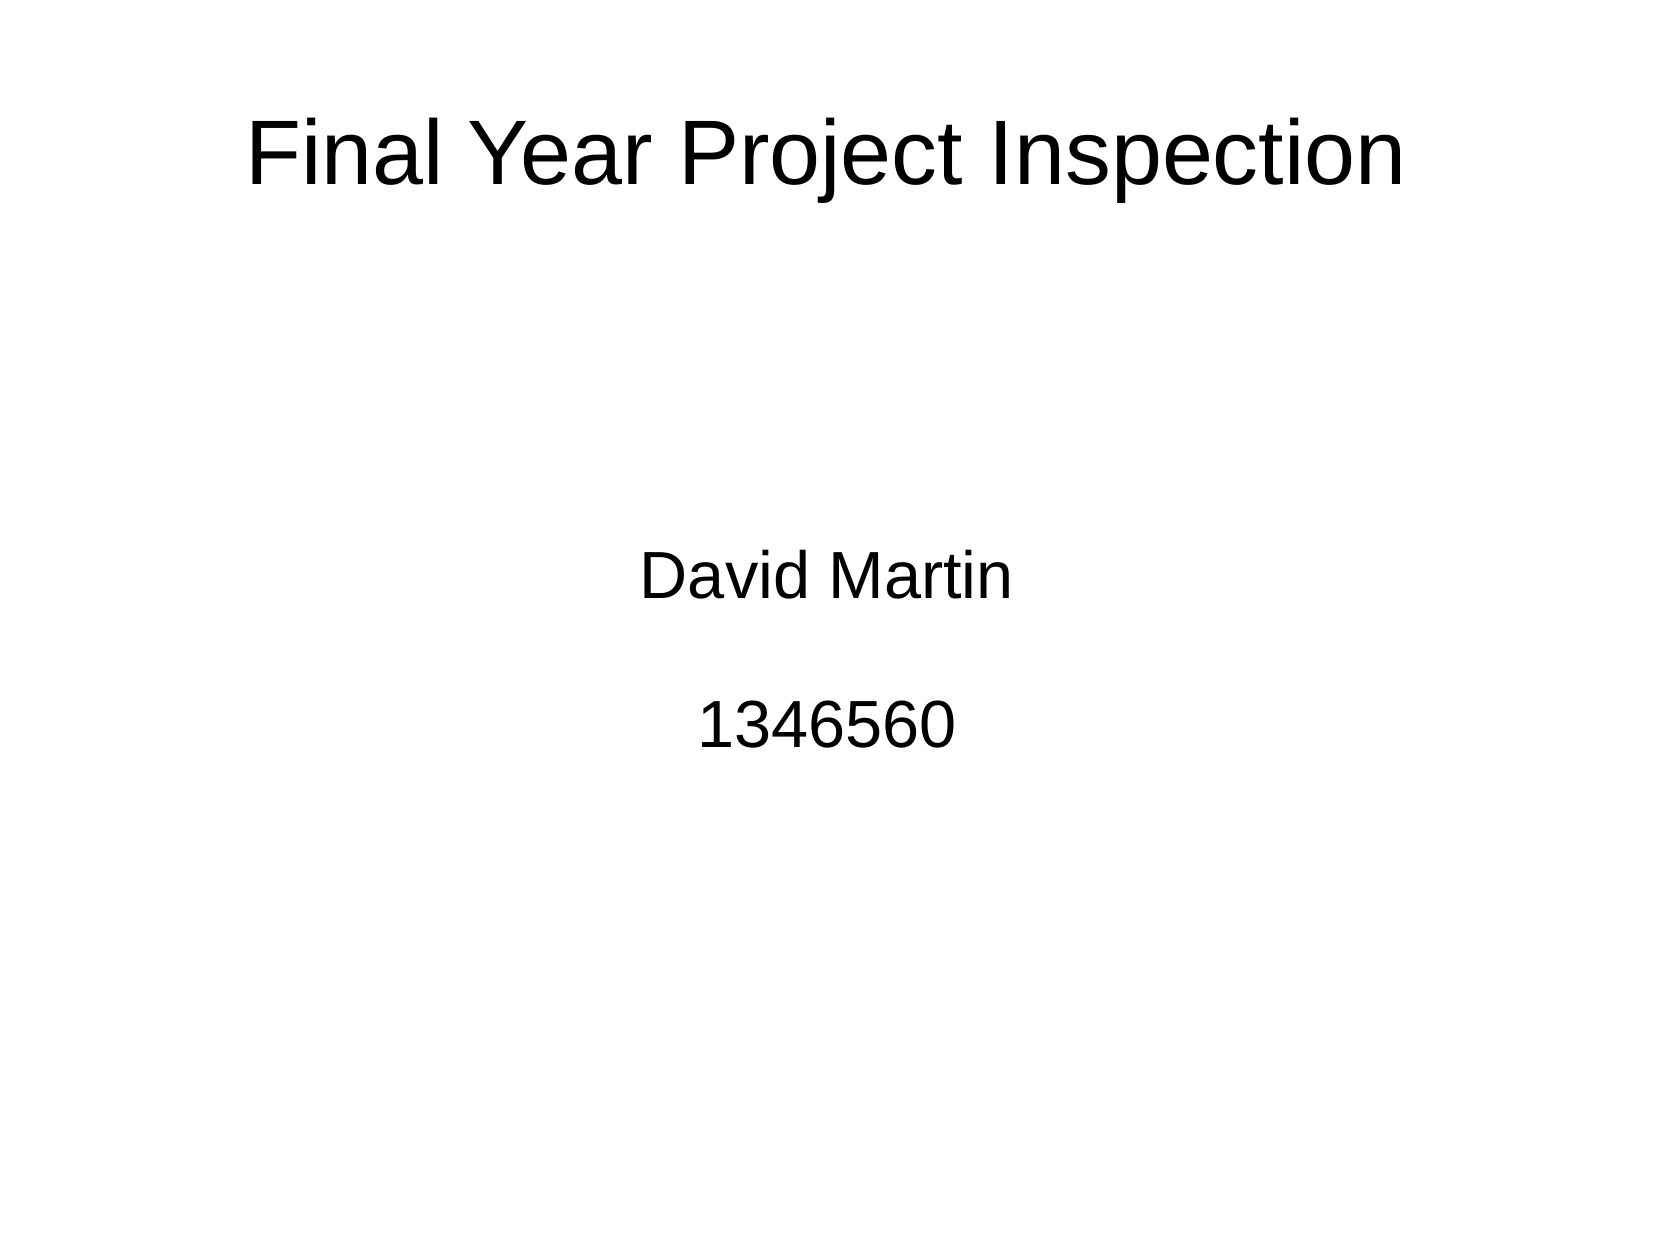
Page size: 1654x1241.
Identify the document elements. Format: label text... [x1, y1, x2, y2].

subtitle David Martin 1346560 [82, 290, 1571, 1010]
title Final Year Project Inspection [82, 49, 1571, 257]
